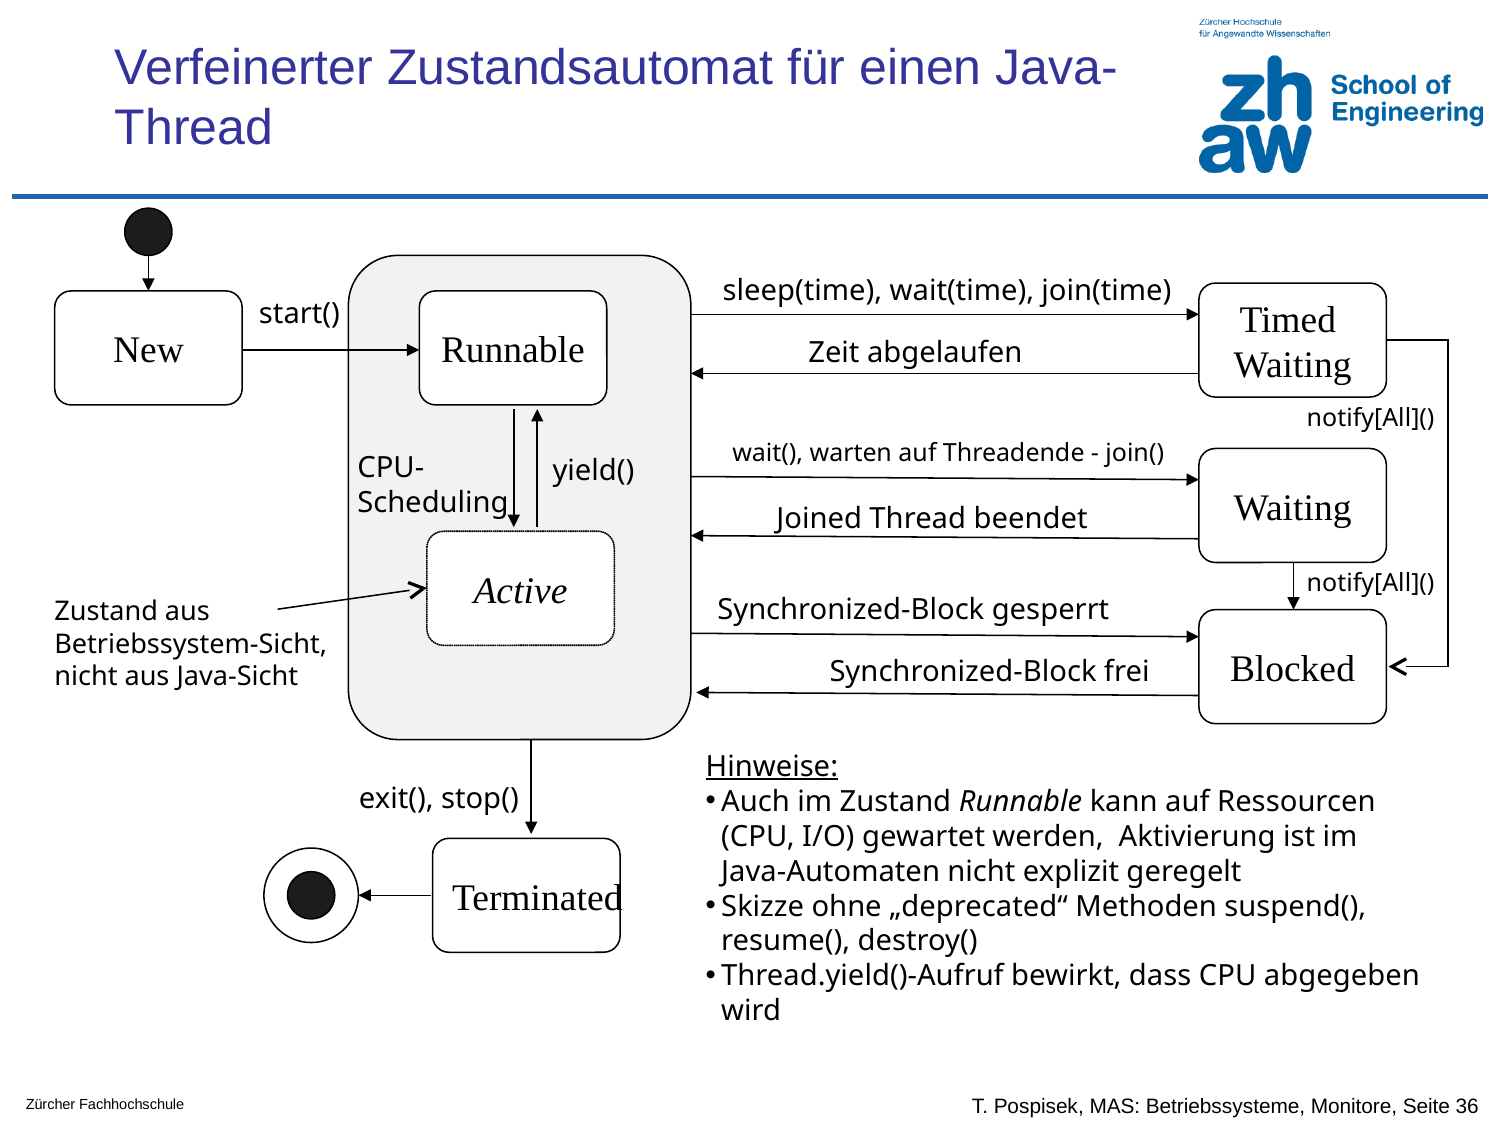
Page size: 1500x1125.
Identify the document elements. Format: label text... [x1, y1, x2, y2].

text_box [124, 208, 172, 256]
text_box notify[All]() [1291, 394, 1450, 440]
text_box Synchronized-Block frei [814, 645, 1187, 696]
text_box Synchronized-Block gesperrt [702, 582, 1125, 633]
text_box Zustand aus Betriebssystem-Sicht, nicht aus Java-Sicht [39, 586, 349, 699]
text_box Runnable [419, 290, 607, 405]
text_box Waiting [1198, 448, 1387, 563]
text_box Joined Thread beendet [761, 491, 1140, 542]
text_box Zeit abgelaufen [793, 326, 1038, 377]
text_box Active [426, 531, 615, 646]
text_box [348, 255, 691, 740]
text_box CPU- Scheduling [342, 441, 524, 526]
text_box New [54, 290, 243, 405]
text_box [263, 848, 359, 943]
text_box sleep(time), wait(time), join(time) [707, 263, 1187, 314]
text_box exit(), stop() [344, 772, 530, 822]
picture [1199, 19, 1483, 173]
text_box Hinweise: Auch im Zustand Runnable kann auf Ressourcen (CPU, I/O) gewartet werden, Aktivierung ist im Java-Automaten nicht explizit geregelt Skizze ohne „deprecated“ Methoden suspend(), resume(), destroy() Thread.yield()-Aufruf bewirkt, dass CPU abgegeben wird [690, 739, 1442, 1035]
text_box start() [244, 287, 355, 338]
text_box wait(), warten auf Threadende - join() [717, 429, 1187, 475]
text_box Blocked [1198, 609, 1387, 724]
text_box yield() [537, 444, 650, 494]
text_box Terminated [432, 838, 621, 953]
text_box Timed Waiting [1198, 283, 1387, 398]
title Verfeinerter Zustandsautomat für einen Java-Thread [99, 50, 1158, 163]
text_box notify[All]() [1291, 559, 1447, 605]
